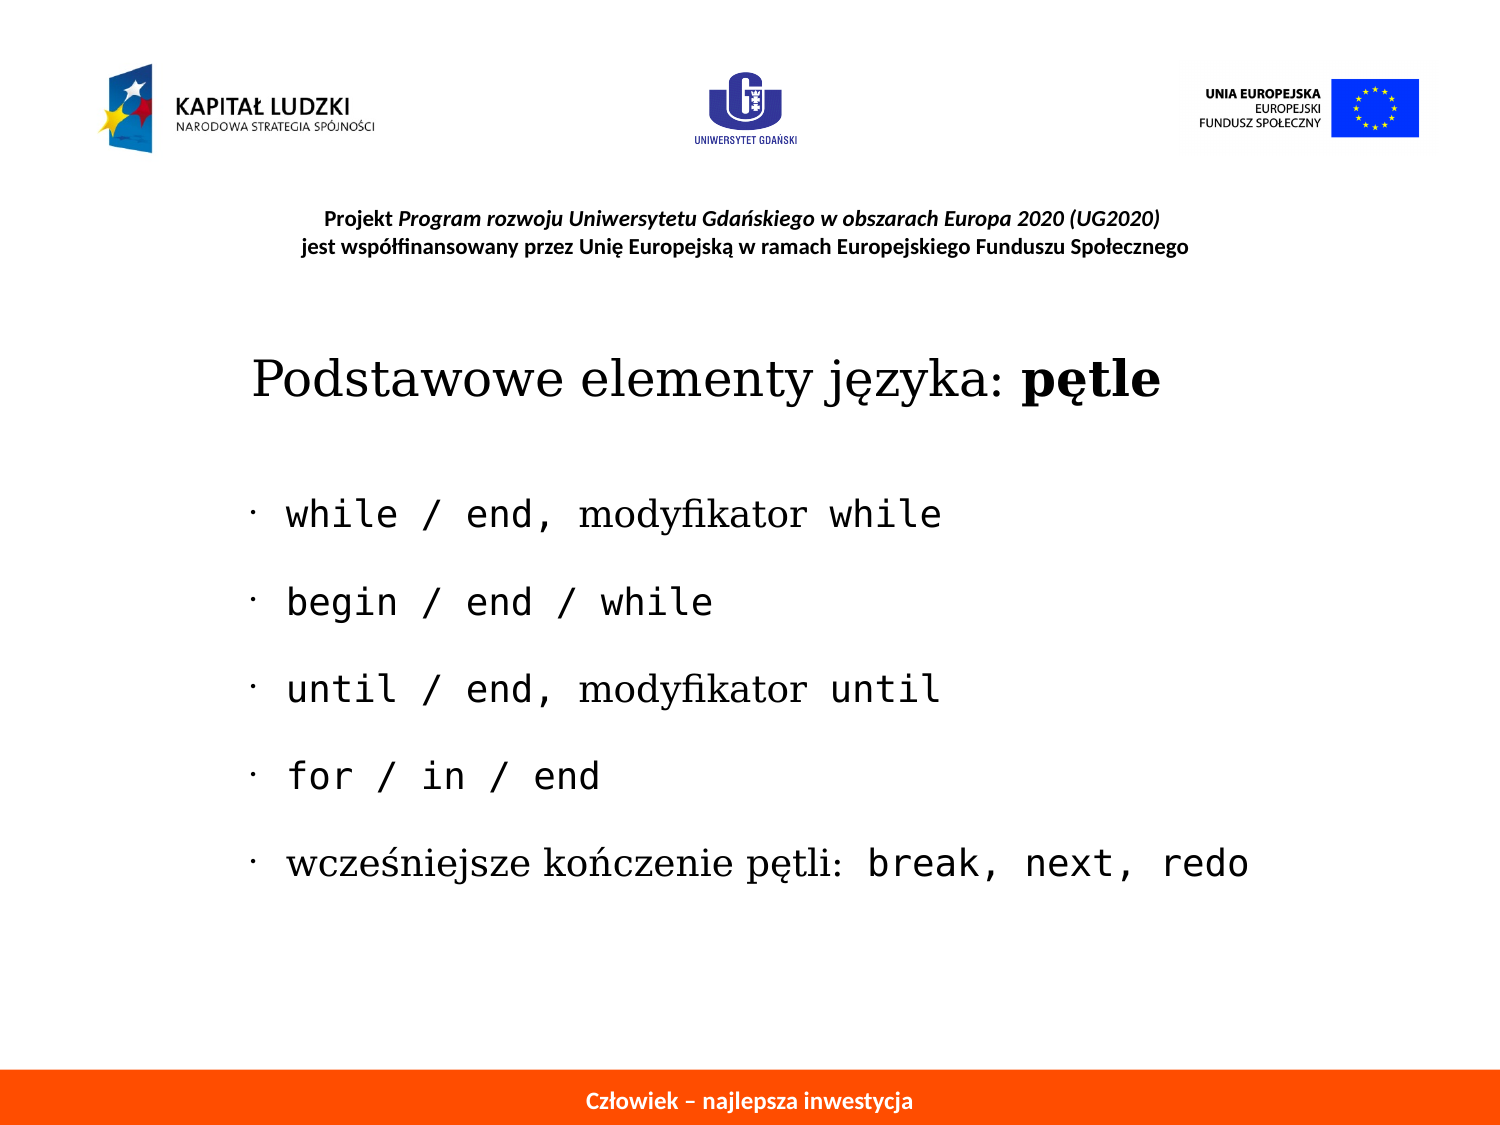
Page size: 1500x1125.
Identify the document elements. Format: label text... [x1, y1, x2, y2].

picture [53, 19, 418, 196]
footer Człowiek – najlepsza inwestycja [0, 1069, 1500, 1125]
picture [1179, 60, 1439, 156]
text_box Projekt Program rozwoju Uniwersytetu Gdańskiego w obszarach Europa 2020 (UG2020) jest współfinansowany przez Unię Europejską w ramach Europejskiego Funduszu Społecznego [53, 196, 1439, 267]
picture [692, 69, 800, 147]
text_box while / end, modyfikator while begin / end / while until / end, modyfikator until for / in / end wcześniejsze kończenie pętli: break, next, redo [235, 442, 1265, 937]
text_box Podstawowe elementy języka: pętle [236, 342, 1178, 417]
